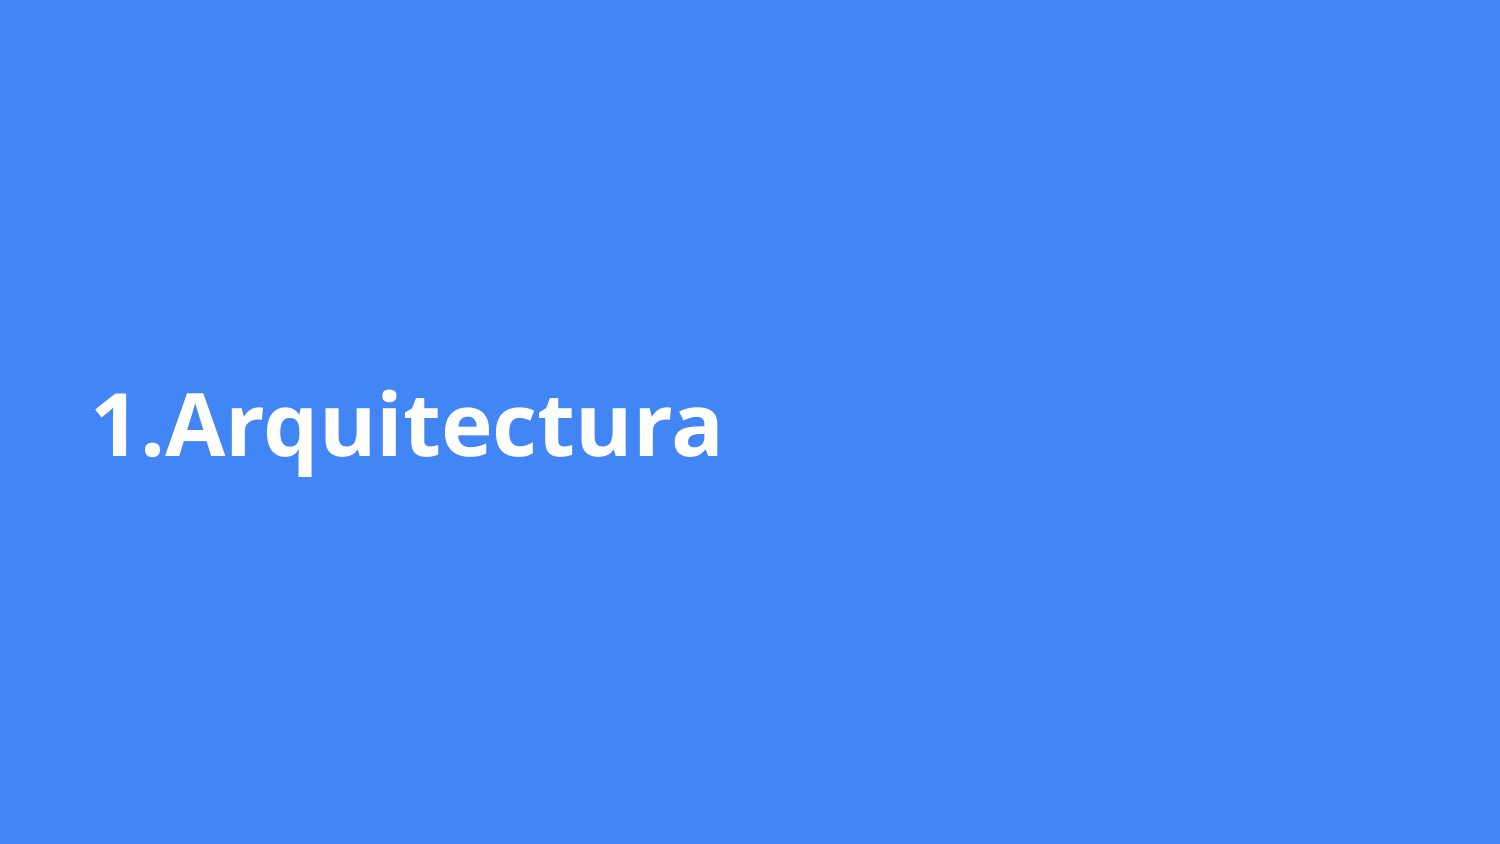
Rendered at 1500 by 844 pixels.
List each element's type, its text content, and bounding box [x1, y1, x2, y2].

text_box Arquitectura [75, 338, 1425, 505]
